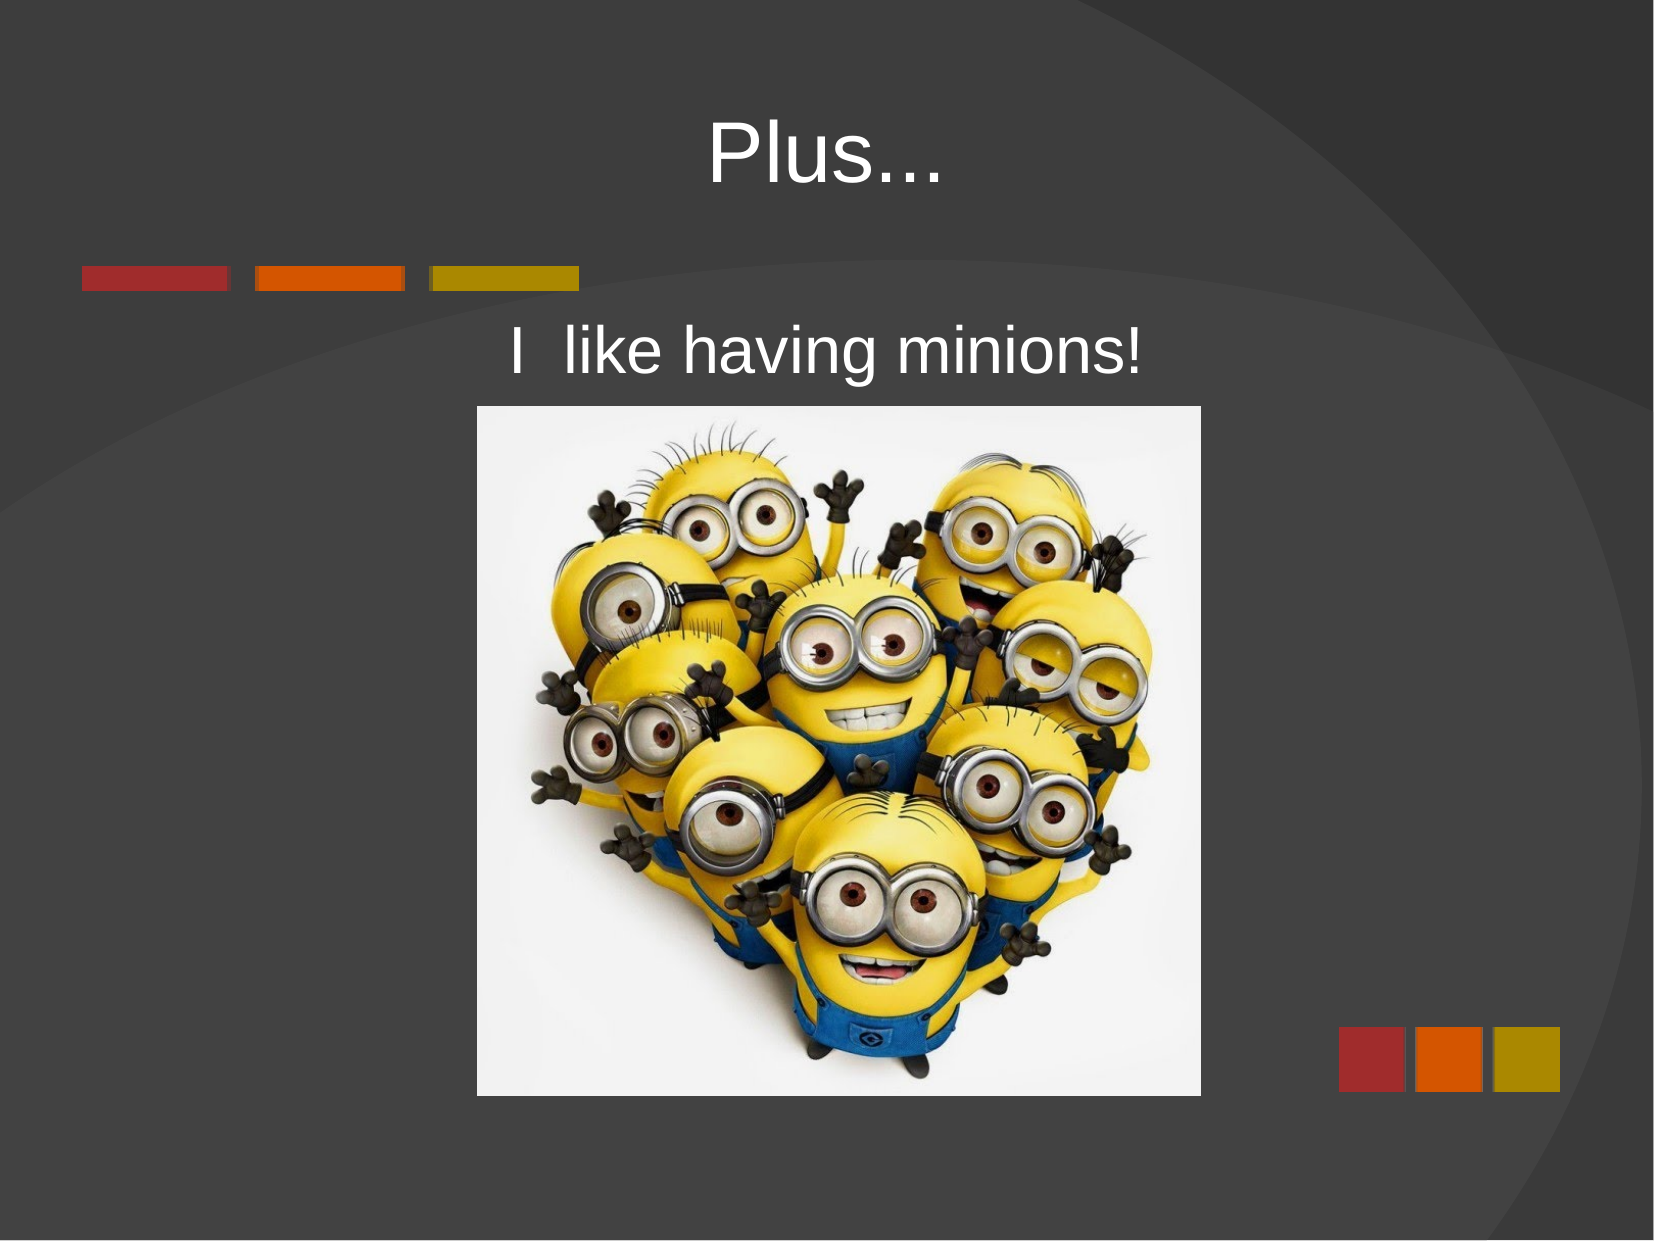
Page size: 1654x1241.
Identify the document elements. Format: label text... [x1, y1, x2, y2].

picture [477, 406, 1201, 1096]
picture [82, 266, 579, 290]
title Plus... [82, 49, 1571, 257]
subtitle I like having minions! [82, 290, 1571, 1010]
picture [1339, 1027, 1560, 1092]
